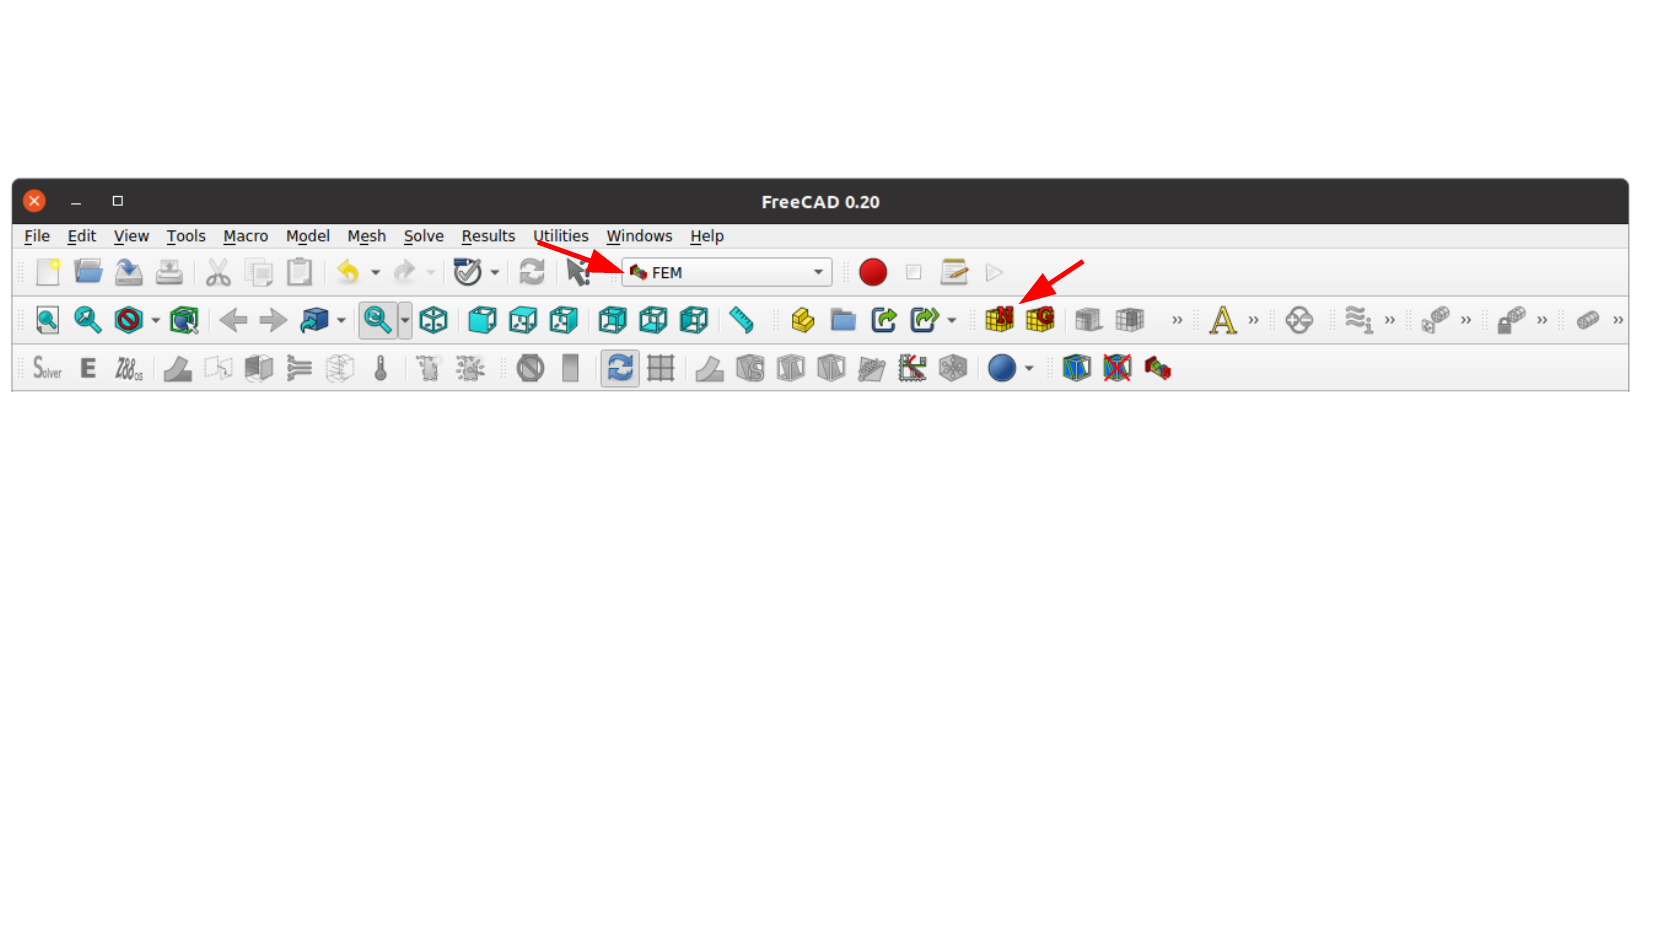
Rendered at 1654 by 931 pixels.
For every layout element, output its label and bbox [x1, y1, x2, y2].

picture [0, 169, 1641, 392]
